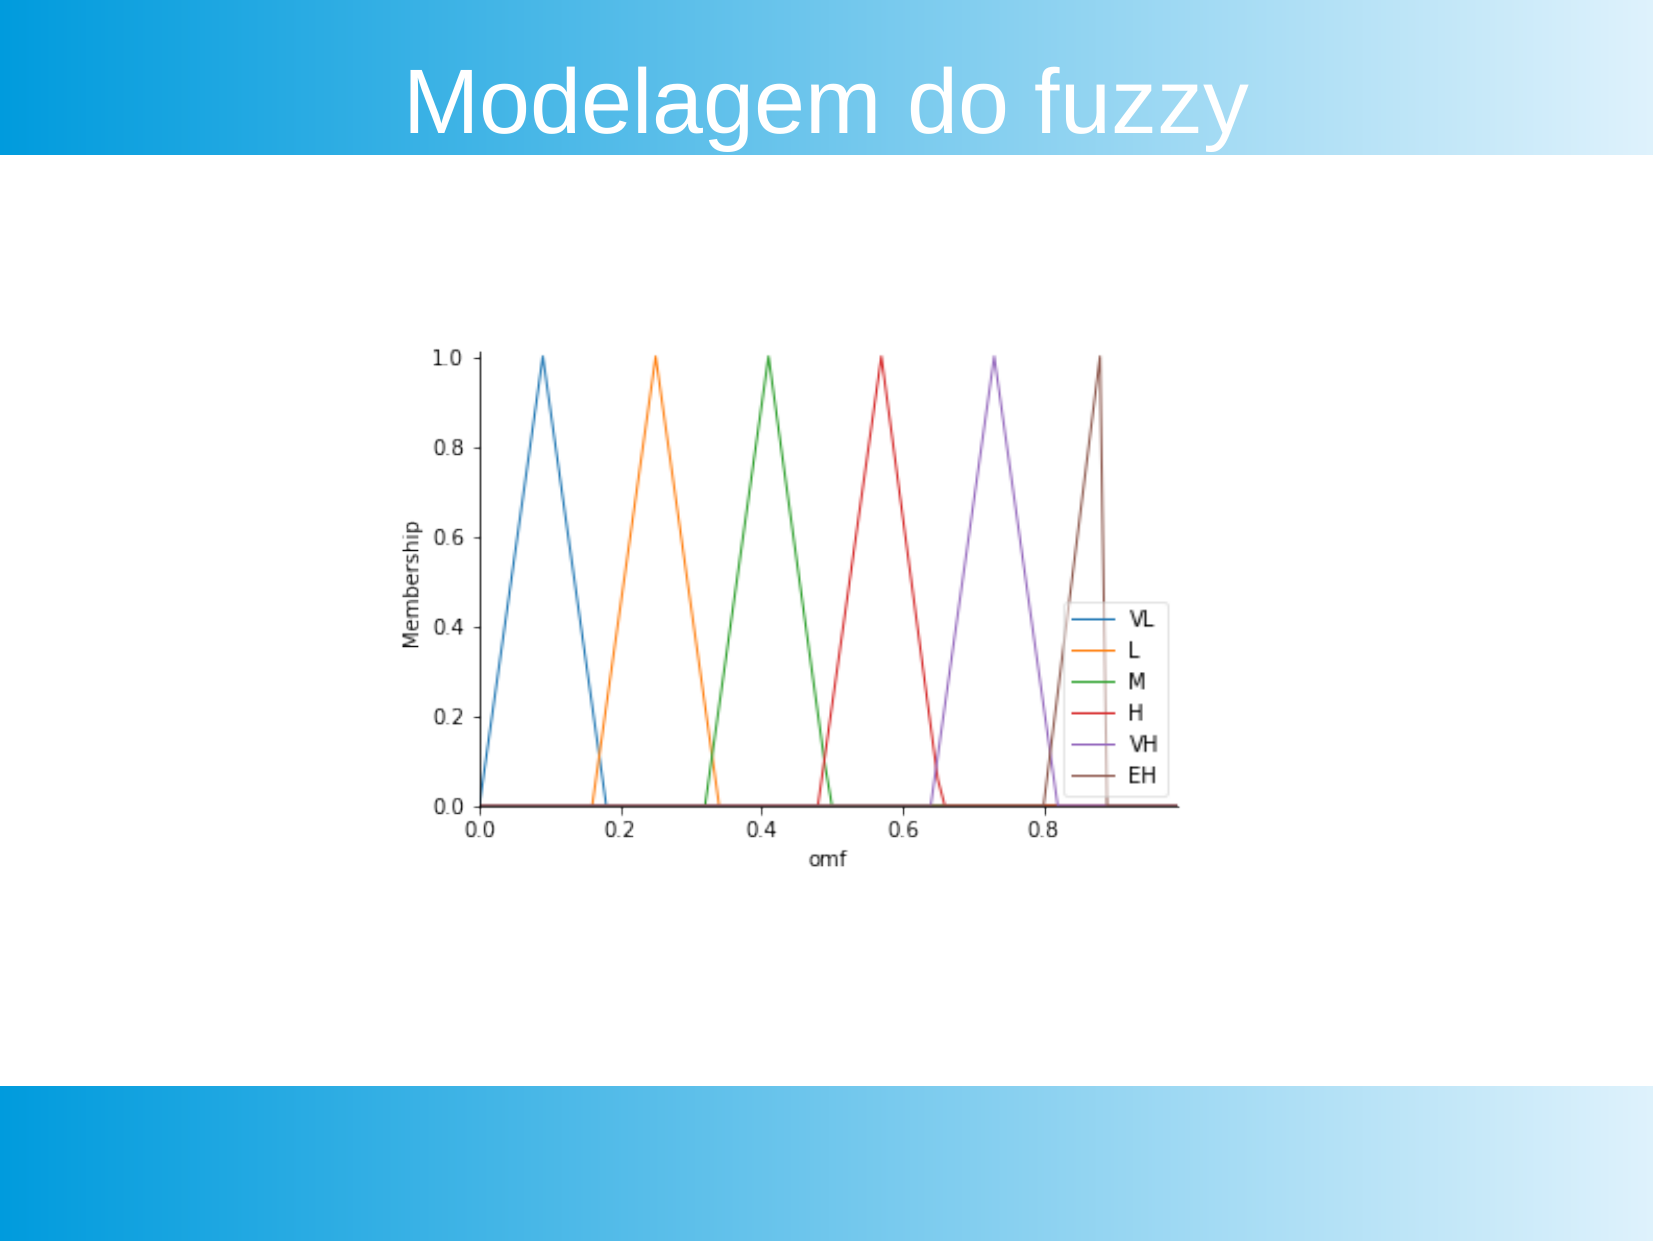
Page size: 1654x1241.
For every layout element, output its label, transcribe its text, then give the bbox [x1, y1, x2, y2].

title Modelagem do fuzzy [82, 49, 1571, 155]
picture [388, 335, 1193, 886]
